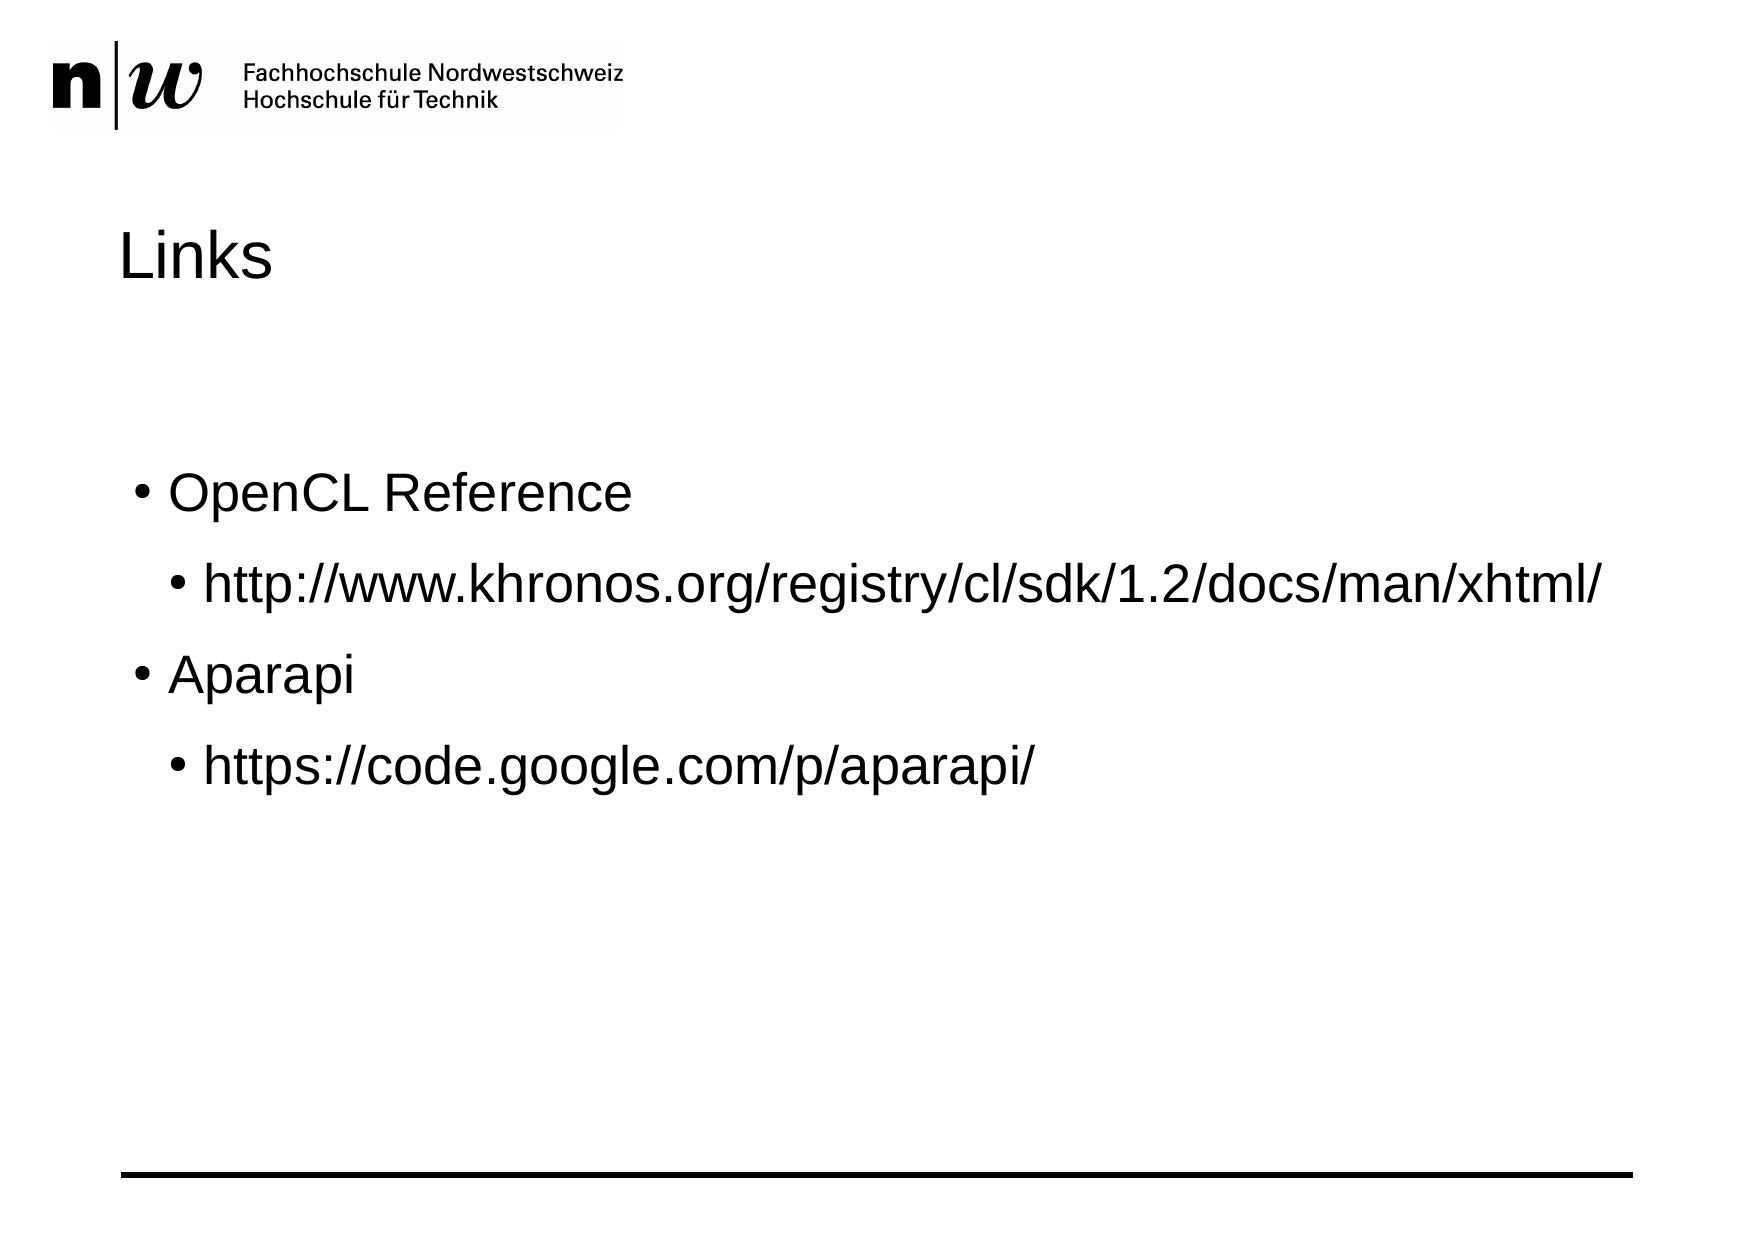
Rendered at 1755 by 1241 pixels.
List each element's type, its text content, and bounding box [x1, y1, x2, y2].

text_box Links [118, 212, 1606, 296]
picture [53, 41, 623, 130]
text_box OpenCL Reference http://www.khronos.org/registry/cl/sdk/1.2/docs/man/xhtml/ Aparapi https://code.google.com/p/aparapi/ [118, 425, 1630, 1146]
